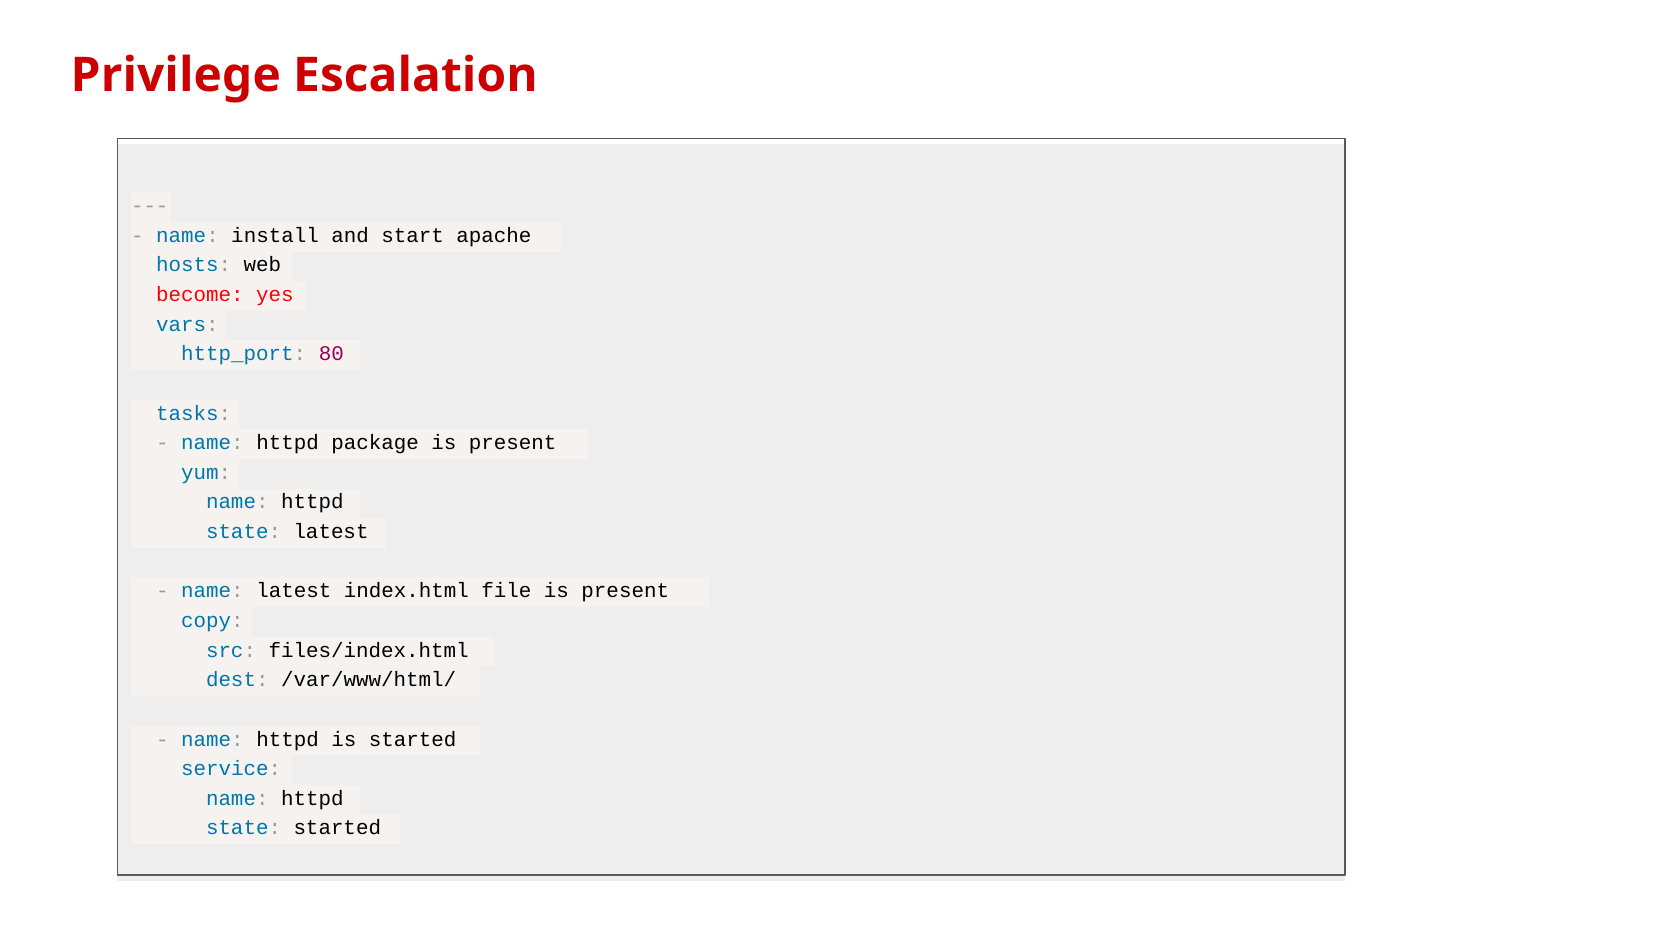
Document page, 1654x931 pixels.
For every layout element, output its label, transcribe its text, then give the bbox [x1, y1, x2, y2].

text_box src: files/index.html [131, 639, 504, 668]
text_box Privilege Escalation [70, 40, 583, 118]
text_box state: latest [131, 521, 394, 550]
text_box - name: latest index.html file is present [131, 580, 724, 609]
text_box name: httpd [131, 788, 366, 817]
text_box copy: [131, 610, 256, 639]
text_box --- [131, 195, 173, 224]
text_box yum: [131, 462, 242, 491]
text_box http_port: 80 [131, 343, 366, 372]
text_box [116, 142, 1345, 882]
text_box become: yes [131, 284, 311, 313]
text_box tasks: [131, 402, 242, 431]
text_box vars: [131, 313, 228, 342]
text_box dest: /var/www/html/ [131, 669, 490, 698]
text_box - name: httpd package is present [131, 432, 600, 461]
text_box name: httpd [131, 491, 366, 520]
text_box - name: httpd is started [131, 728, 490, 757]
text_box service: [131, 758, 297, 787]
text_box hosts: web [131, 254, 297, 283]
text_box [55, 30, 882, 141]
text_box state: started [131, 817, 407, 846]
text_box - name: install and start apache [131, 225, 573, 253]
